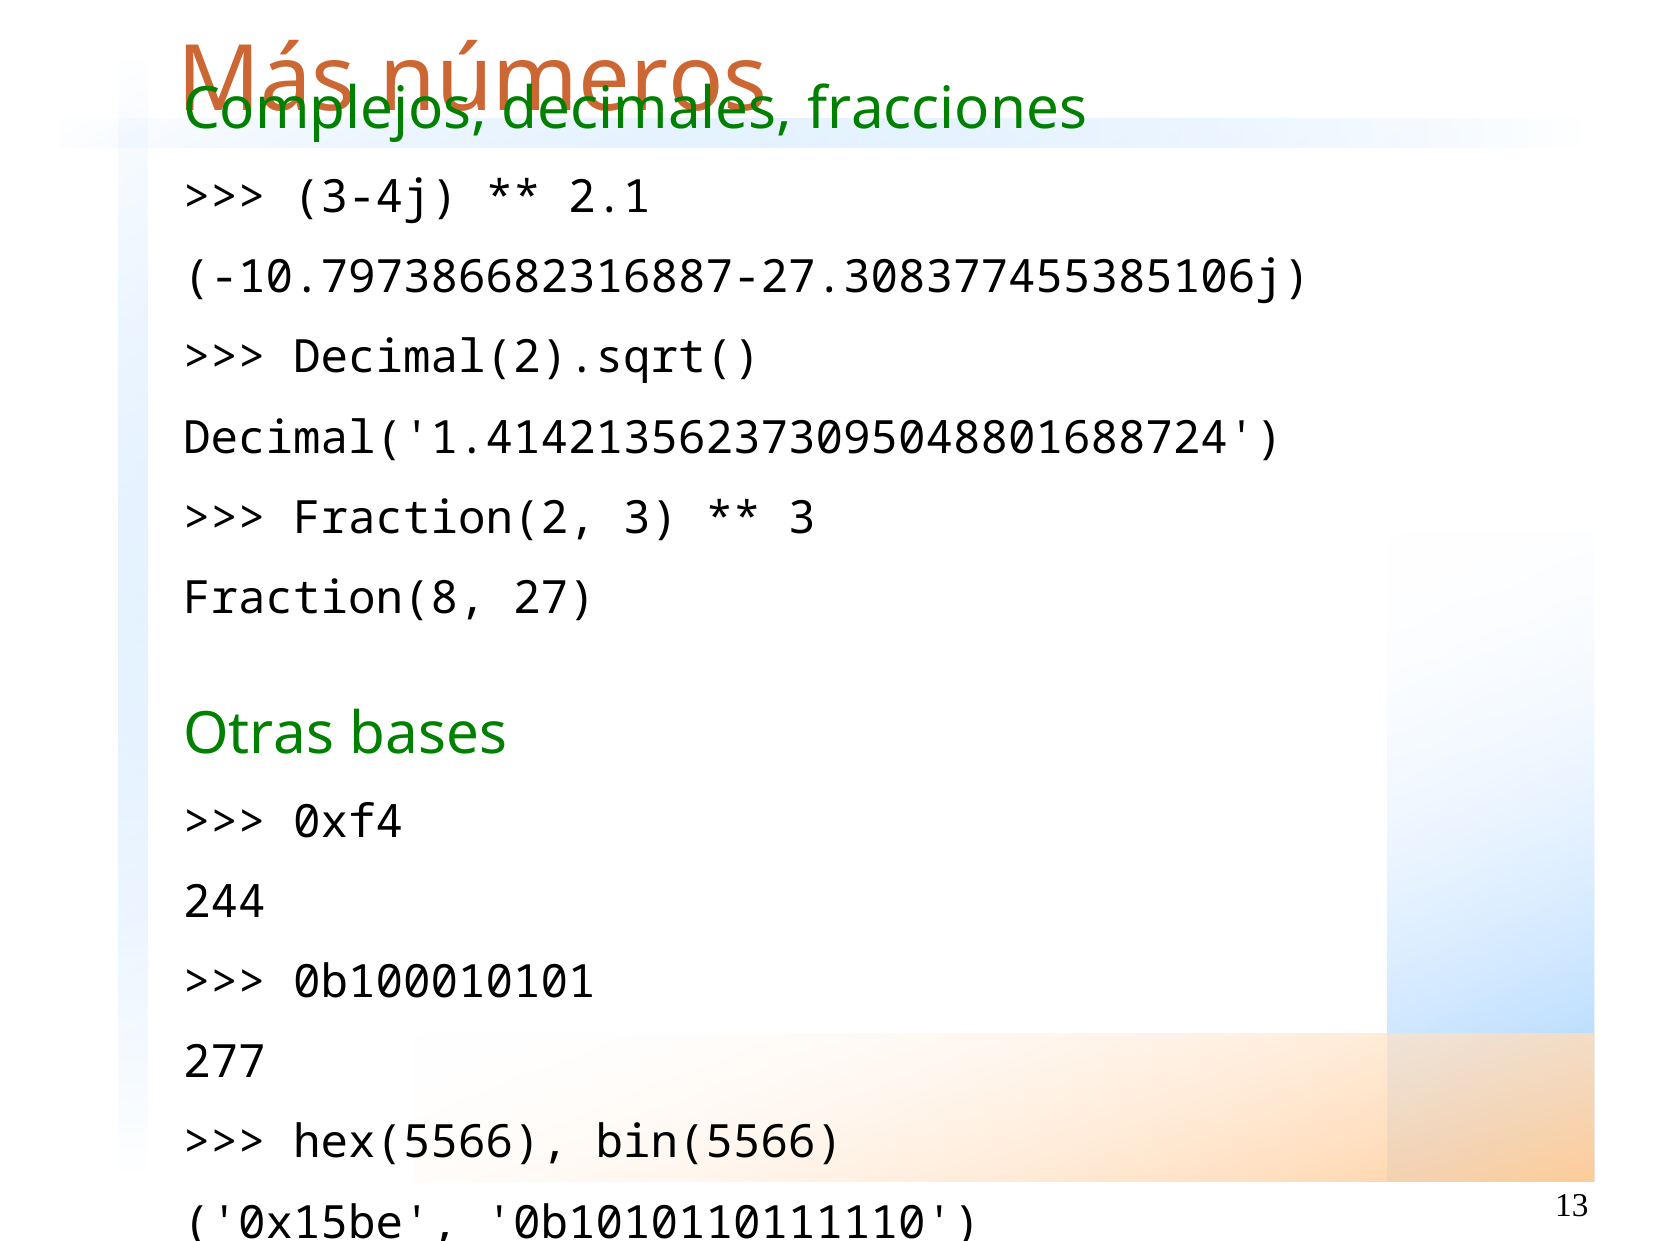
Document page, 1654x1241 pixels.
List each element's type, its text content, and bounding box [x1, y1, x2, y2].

text_box Complejos, decimales, fracciones >>> (3-4j) ** 2.1 (-10.797386682316887-27.308377455385106j) >>> Decimal(2).sqrt() Decimal('1.414213562373095048801688724') >>> Fraction(2, 3) ** 3 Fraction(8, 27) Otras bases >>> 0xf4 244 >>> 0b100010101 277 >>> hex(5566), bin(5566) ('0x15be', '0b1010110111110') [147, 147, 1595, 1171]
title Más números [177, 0, 1595, 147]
